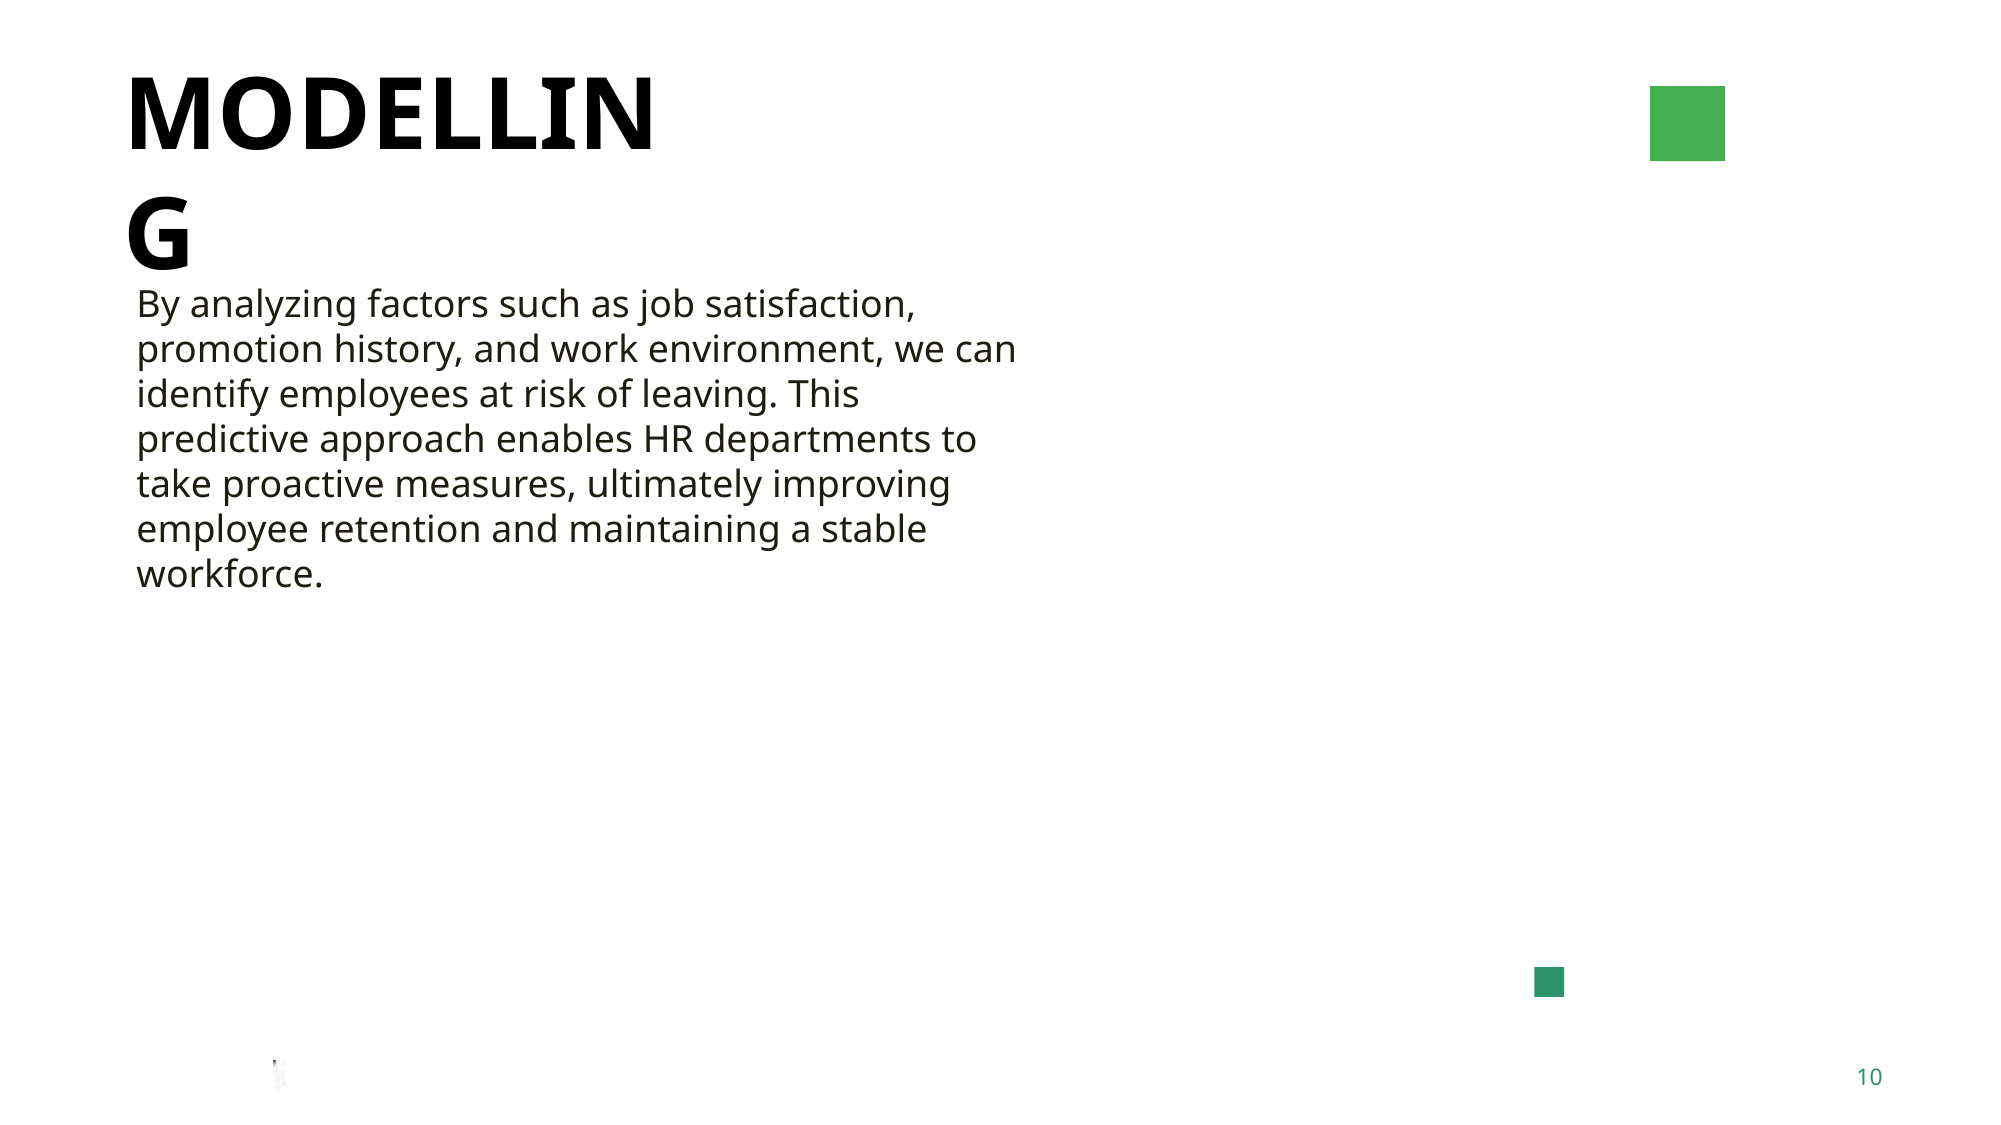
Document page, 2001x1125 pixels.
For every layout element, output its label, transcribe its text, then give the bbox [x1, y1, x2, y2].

picture [273, 1060, 286, 1091]
text_box By analyzing factors such as job satisfaction, promotion history, and work environment, we can identify employees at risk of leaving. This predictive approach enables HR departments to take proactive measures, ultimately improving employee retention and maintaining a stable workforce.B [121, 272, 1035, 561]
text_box 10 [1849, 1061, 1888, 1094]
text_box [1534, 967, 1565, 997]
text_box MODELLING [121, 47, 664, 173]
text_box [1650, 86, 1726, 162]
